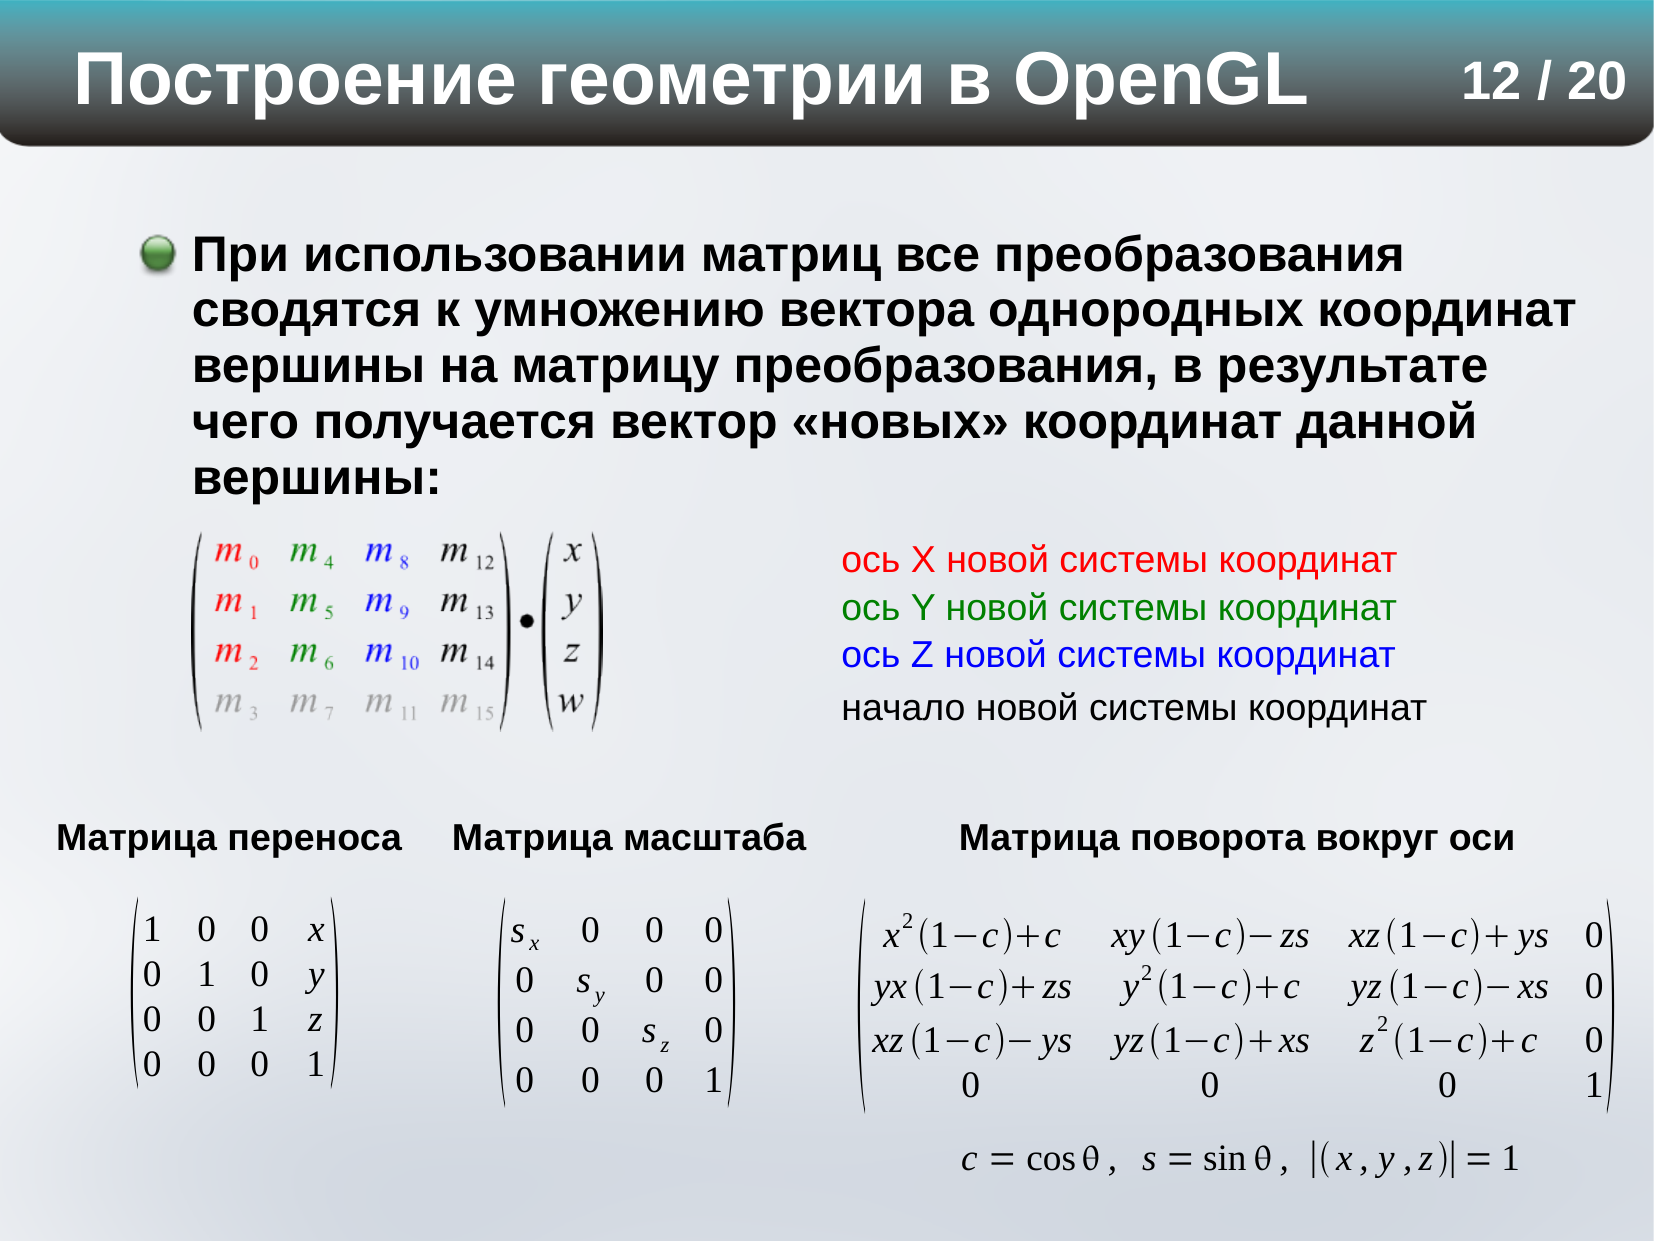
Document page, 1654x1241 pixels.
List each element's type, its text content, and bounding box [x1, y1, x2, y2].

text_box Матрица масштаба [437, 809, 827, 866]
text_box начало новой системы координат [826, 679, 1447, 736]
text_box Матрица поворота вокруг оси [921, 809, 1554, 866]
chart [849, 895, 1624, 1116]
text_box ось Z новой системы координат [826, 625, 1447, 679]
text_box Матрица переноса [41, 809, 426, 866]
picture [0, 0, 1654, 1241]
text_box Построение геометрии в OpenGL [59, 29, 1418, 129]
chart [954, 1137, 1527, 1182]
text_box При использовании матриц все преобразования сводятся к умножению вектора однородных координат вершины на матрицу преобразования, в результате чего получается вектор «новых» координат данной вершины: [118, 218, 1595, 513]
chart [122, 895, 347, 1093]
text_box ось Y новой системы координат [826, 578, 1447, 625]
text_box <номер> / 20 [1446, 42, 1654, 179]
chart [488, 895, 744, 1111]
text_box ось X новой системы координат [826, 531, 1447, 578]
